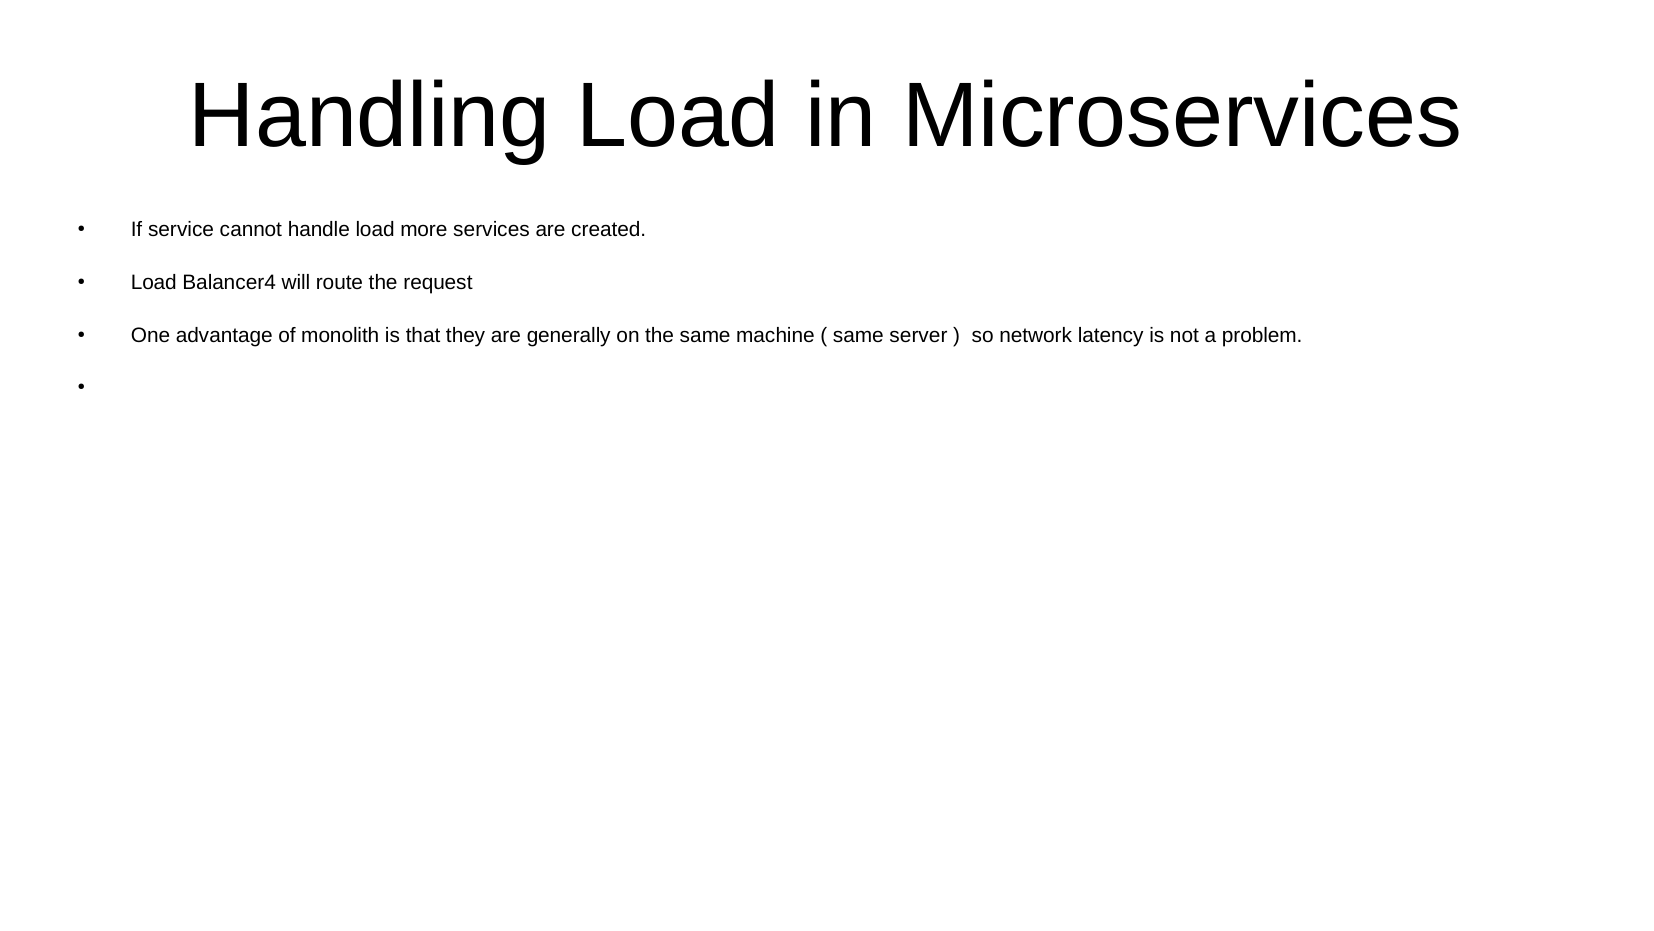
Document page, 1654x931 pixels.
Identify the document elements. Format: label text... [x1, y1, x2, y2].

title Handling Load in Microservices [82, 37, 1571, 193]
list If service cannot handle load more services are created. Load Balancer4 will route the request One advantage of monolith is that they are generally on the same machine ( same server ) so network latency is not a problem. [60, 217, 1571, 901]
